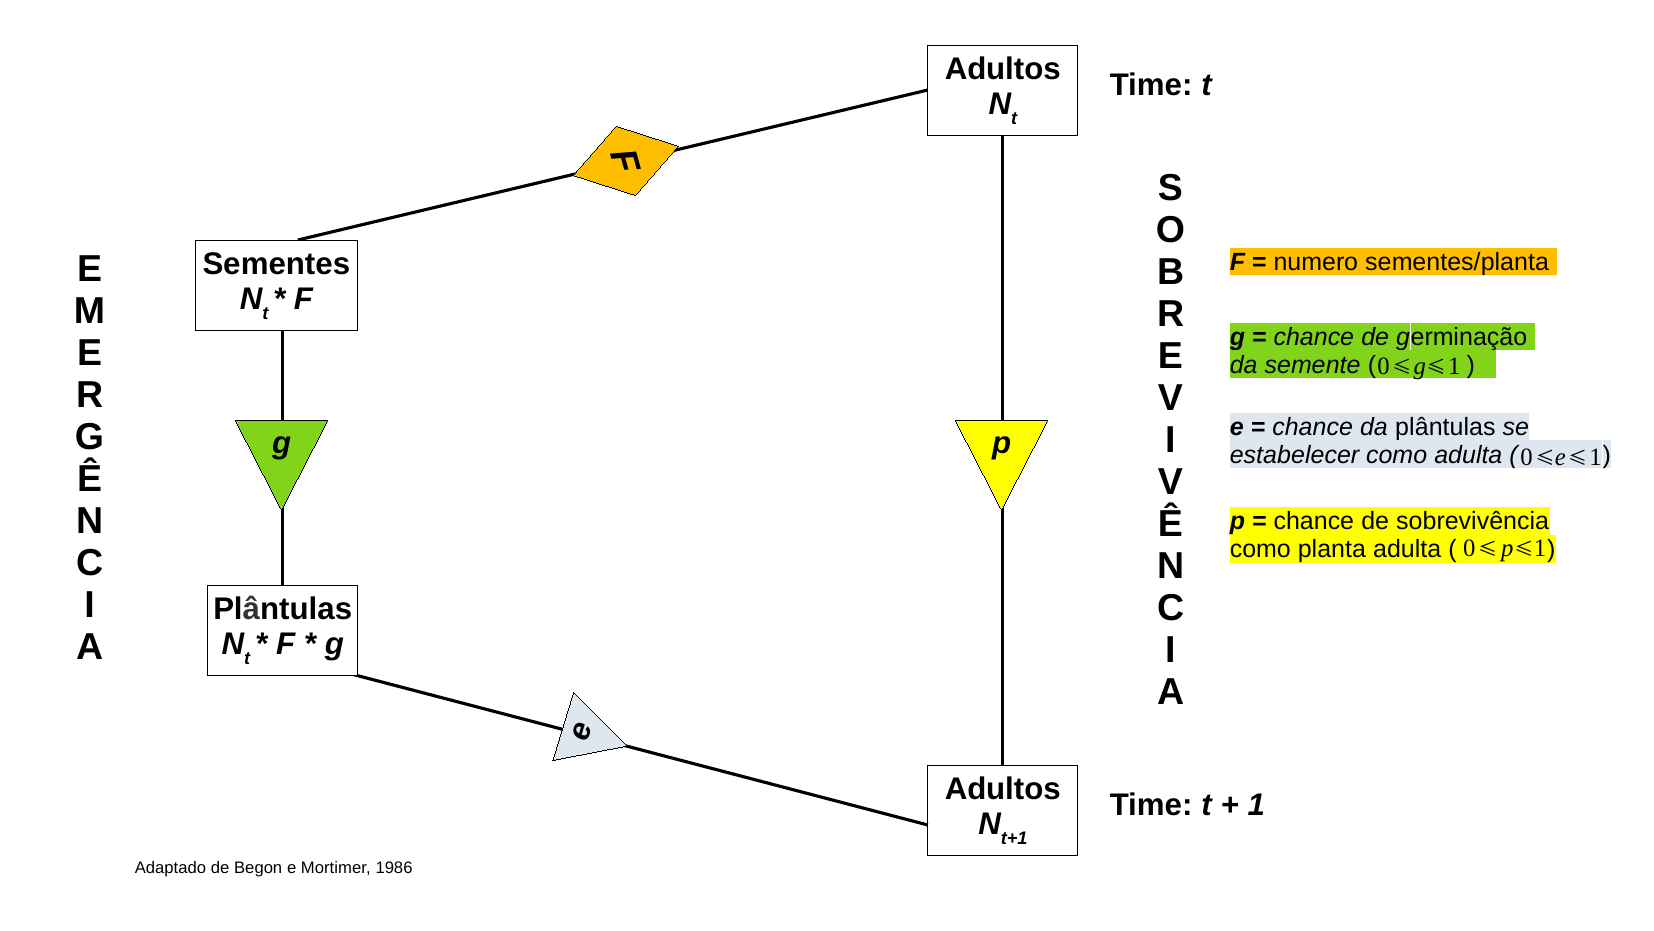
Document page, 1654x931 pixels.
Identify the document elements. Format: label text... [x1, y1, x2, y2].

text_box e [552, 692, 628, 761]
chart [1371, 352, 1466, 380]
text_box Adultos Nt [927, 45, 1078, 136]
text_box Time: t + 1 [1095, 780, 1291, 841]
text_box g [235, 420, 328, 511]
text_box E M E R G Ê N C I A [59, 240, 121, 676]
text_box Adaptado de Begon e Mortimer, 1986 [120, 851, 436, 886]
chart [1457, 534, 1553, 562]
text_box e = chance da plântulas se estabelecer como adulta ( ) [1215, 405, 1636, 504]
text_box S O B R E V I V Ê N C I A [1141, 159, 1201, 721]
text_box Sementes Nt * F [195, 240, 358, 331]
text_box p [955, 420, 1048, 511]
text_box g = chance de germinação da semente ( ) [1215, 315, 1550, 386]
text_box Time: t [1095, 60, 1227, 110]
text_box p = chance de sobrevivência como planta adulta ( ) [1215, 499, 1591, 571]
text_box Plântulas Nt * F * g [207, 585, 358, 676]
text_box F [573, 126, 679, 196]
chart [1515, 443, 1608, 471]
text_box Adultos Nt+1 [927, 765, 1078, 856]
text_box F = numero sementes/planta [1215, 240, 1572, 283]
